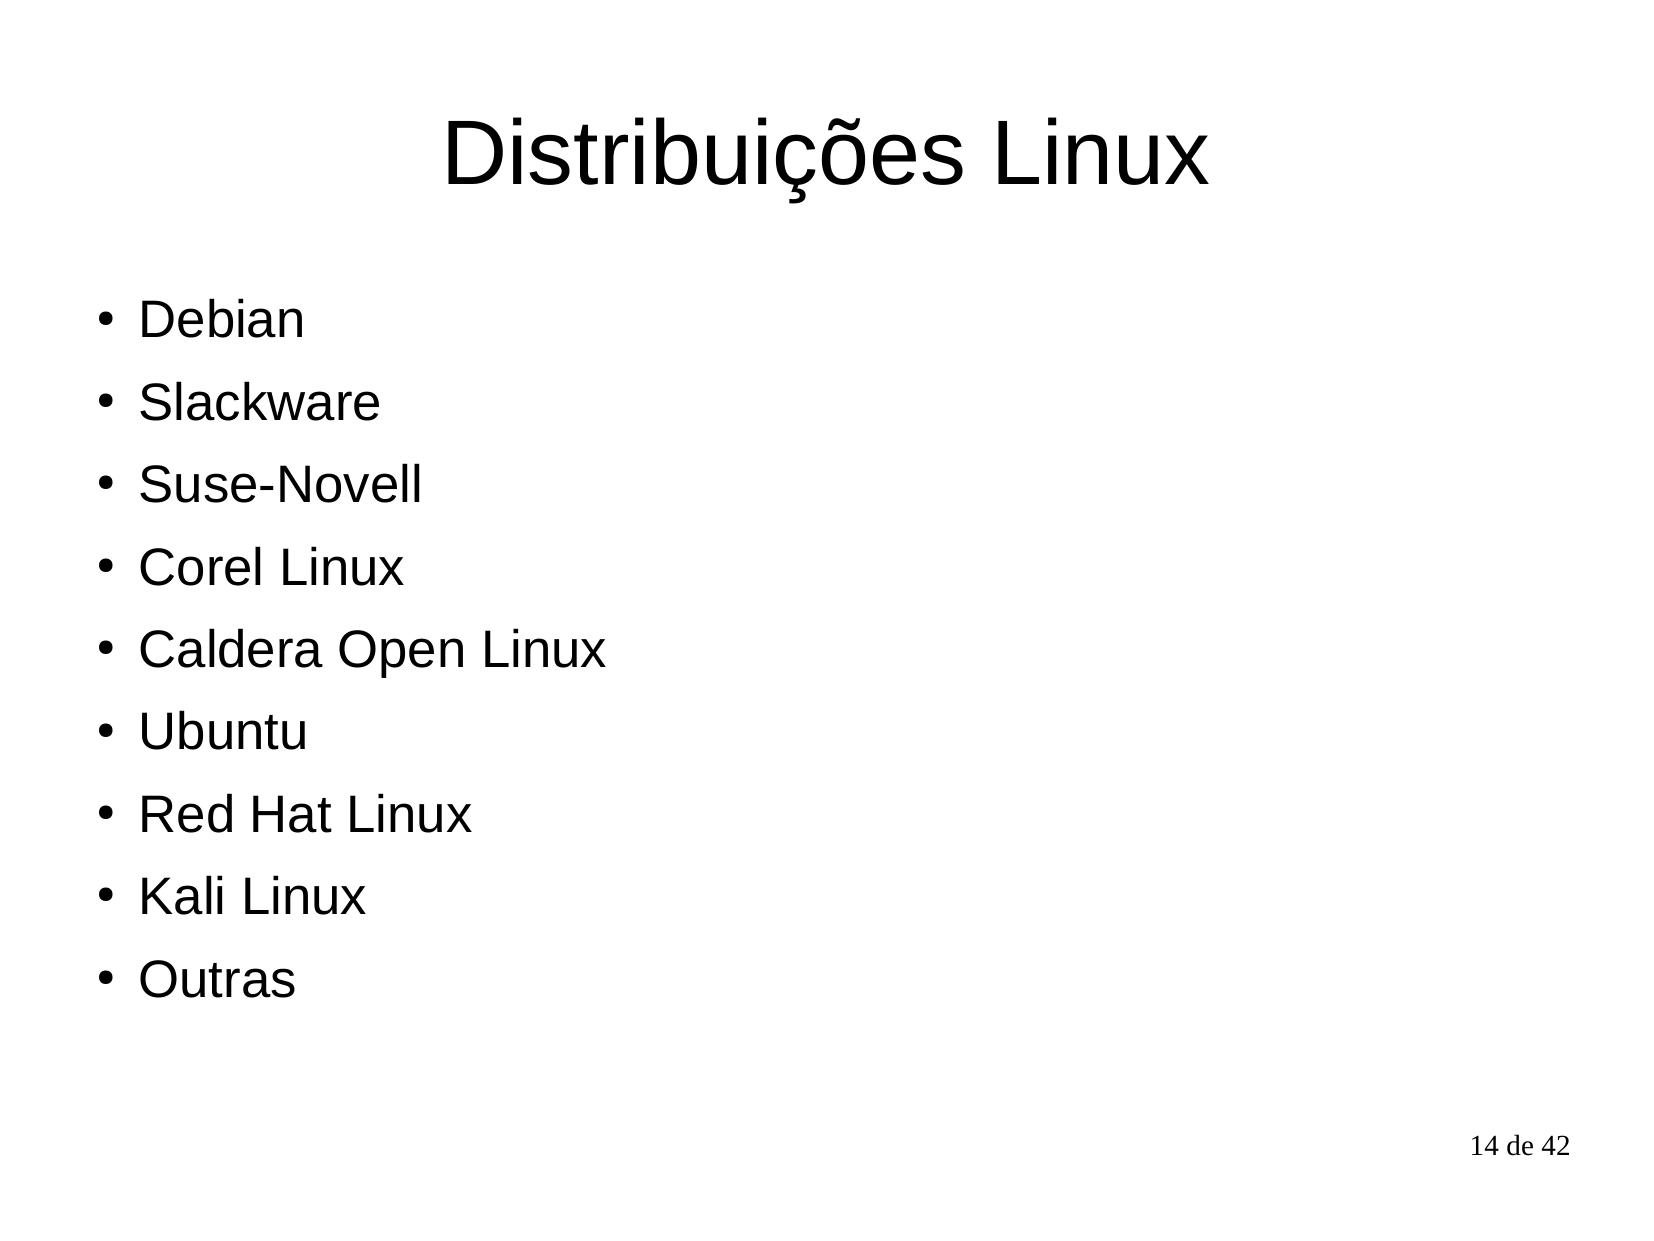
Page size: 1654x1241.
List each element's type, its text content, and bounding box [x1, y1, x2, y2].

list Debian Slackware Suse-Novell Corel Linux Caldera Open Linux Ubuntu Red Hat Linux Kali Linux Outras [82, 290, 1571, 1010]
title Distribuições Linux [82, 49, 1571, 257]
